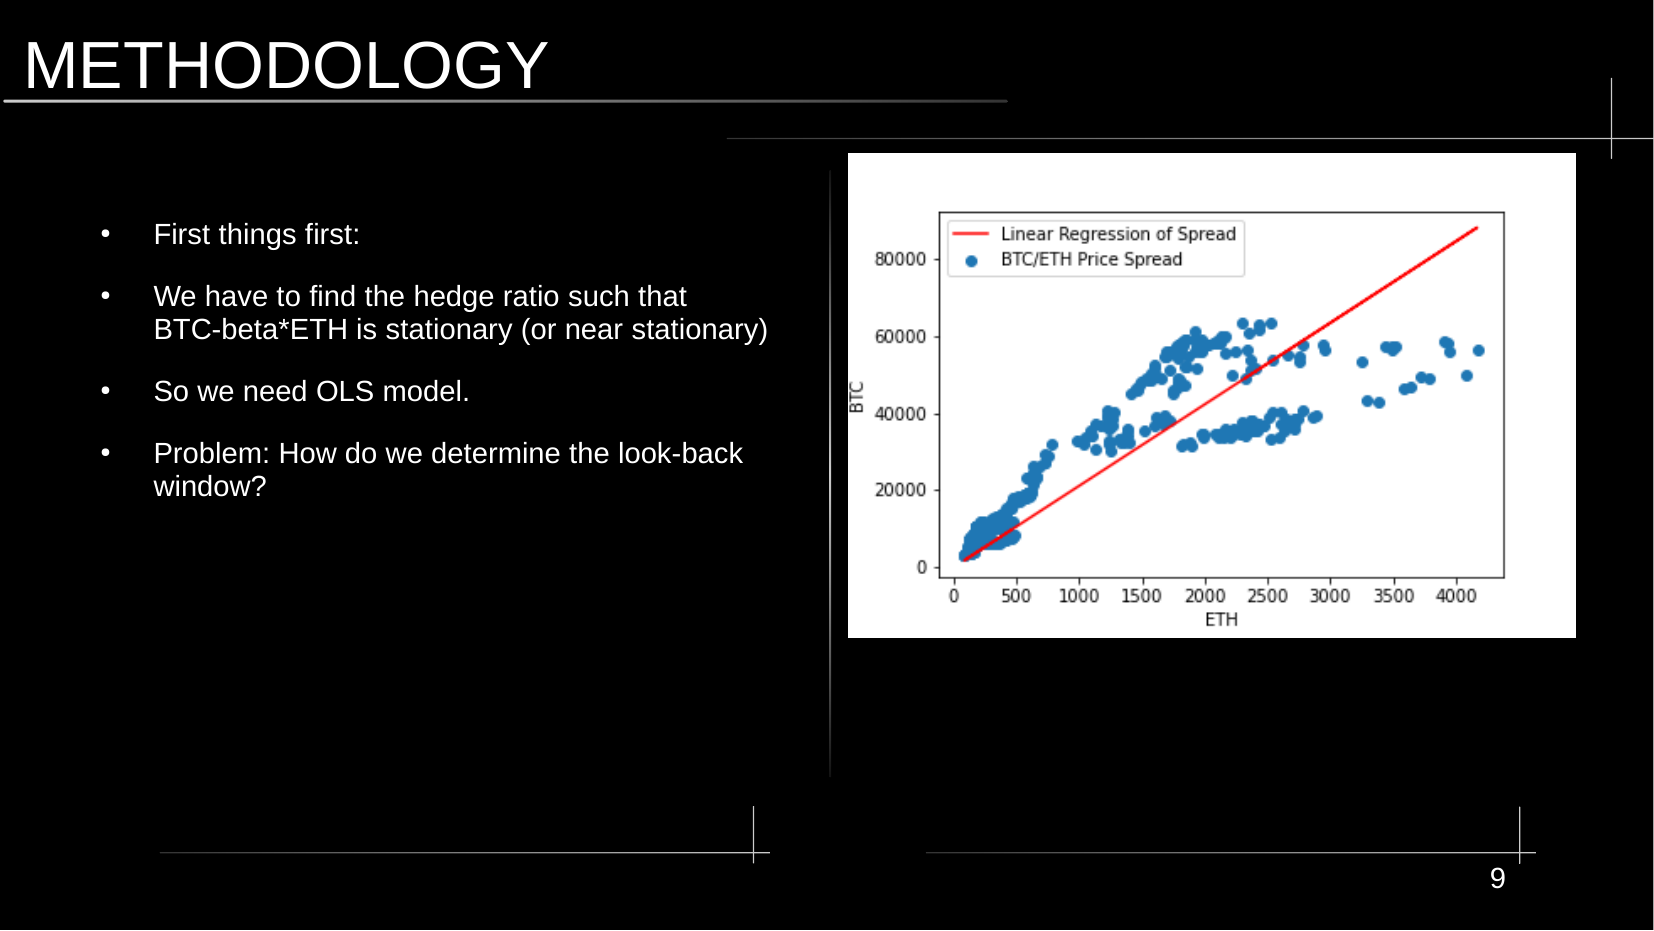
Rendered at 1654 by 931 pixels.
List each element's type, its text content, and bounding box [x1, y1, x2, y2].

title METHODOLOGY [23, 11, 1589, 119]
picture [848, 153, 1576, 638]
list First things first: We have to find the hedge ratio such that BTC-beta*ETH is stationary (or near stationary) So we need OLS model. Problem: How do we determine the look-back window? [82, 217, 809, 758]
